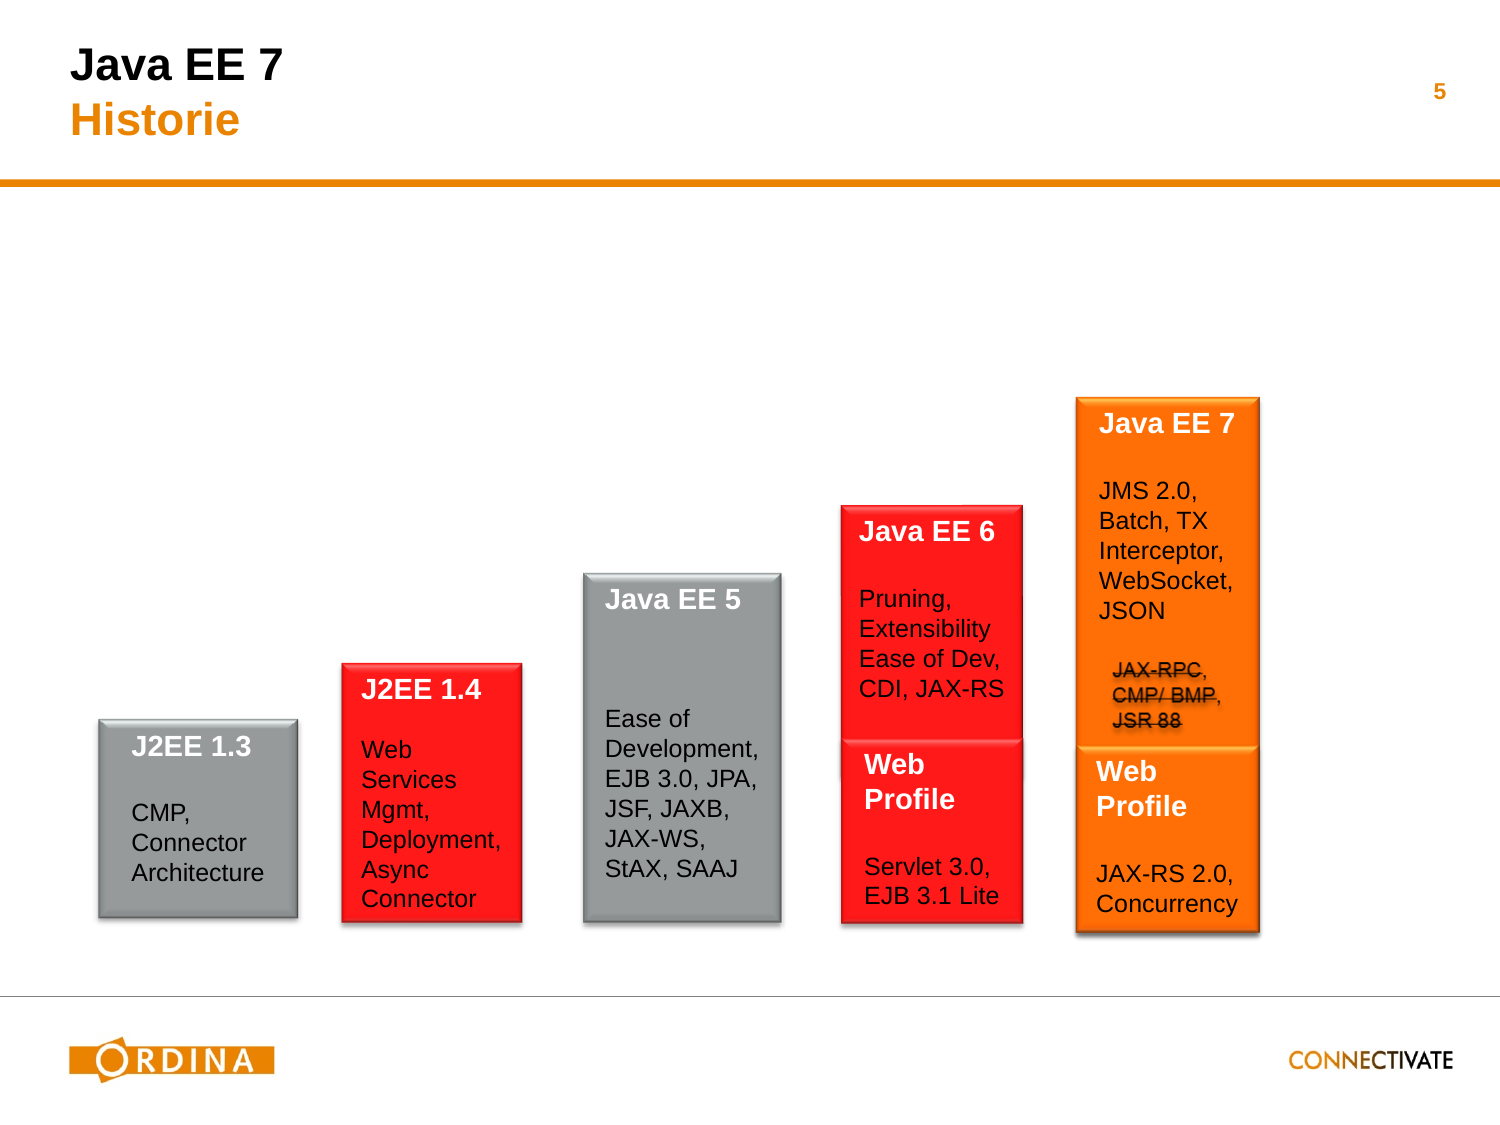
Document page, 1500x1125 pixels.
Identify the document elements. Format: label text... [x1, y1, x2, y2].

picture [572, 567, 798, 934]
text_box J2EE 1.3 CMP, Connector Architecture [99, 719, 298, 917]
text_box Java EE 7 JMS 2.0, Batch, TX Interceptor, WebSocket, JSON [1076, 397, 1259, 645]
text_box Web Profile JAX-RS 2.0, Concurrency [1076, 757, 1258, 932]
picture [1287, 1048, 1455, 1071]
text_box Web Profile Servlet 3.0, EJB 3.1 Lite [841, 737, 1023, 922]
picture [88, 713, 308, 934]
picture [1067, 391, 1268, 945]
picture [830, 499, 1033, 935]
text_box Java EE 5 Ease of Development, EJB 3.0, JPA, JSF, JAXB, JAX-WS, StAX, SAAJ [584, 573, 781, 921]
text_box J2EE 1.4 Web Services Mgmt, Deployment, Async Connector [341, 663, 522, 921]
slide_number <number> [1397, 69, 1462, 121]
title Java EE 7 Historie [54, 0, 1397, 180]
text_box Java EE 6 Pruning, Extensibility Ease of Dev, CDI, JAX-RS [841, 504, 1023, 732]
picture [332, 657, 532, 934]
picture [64, 1032, 279, 1087]
